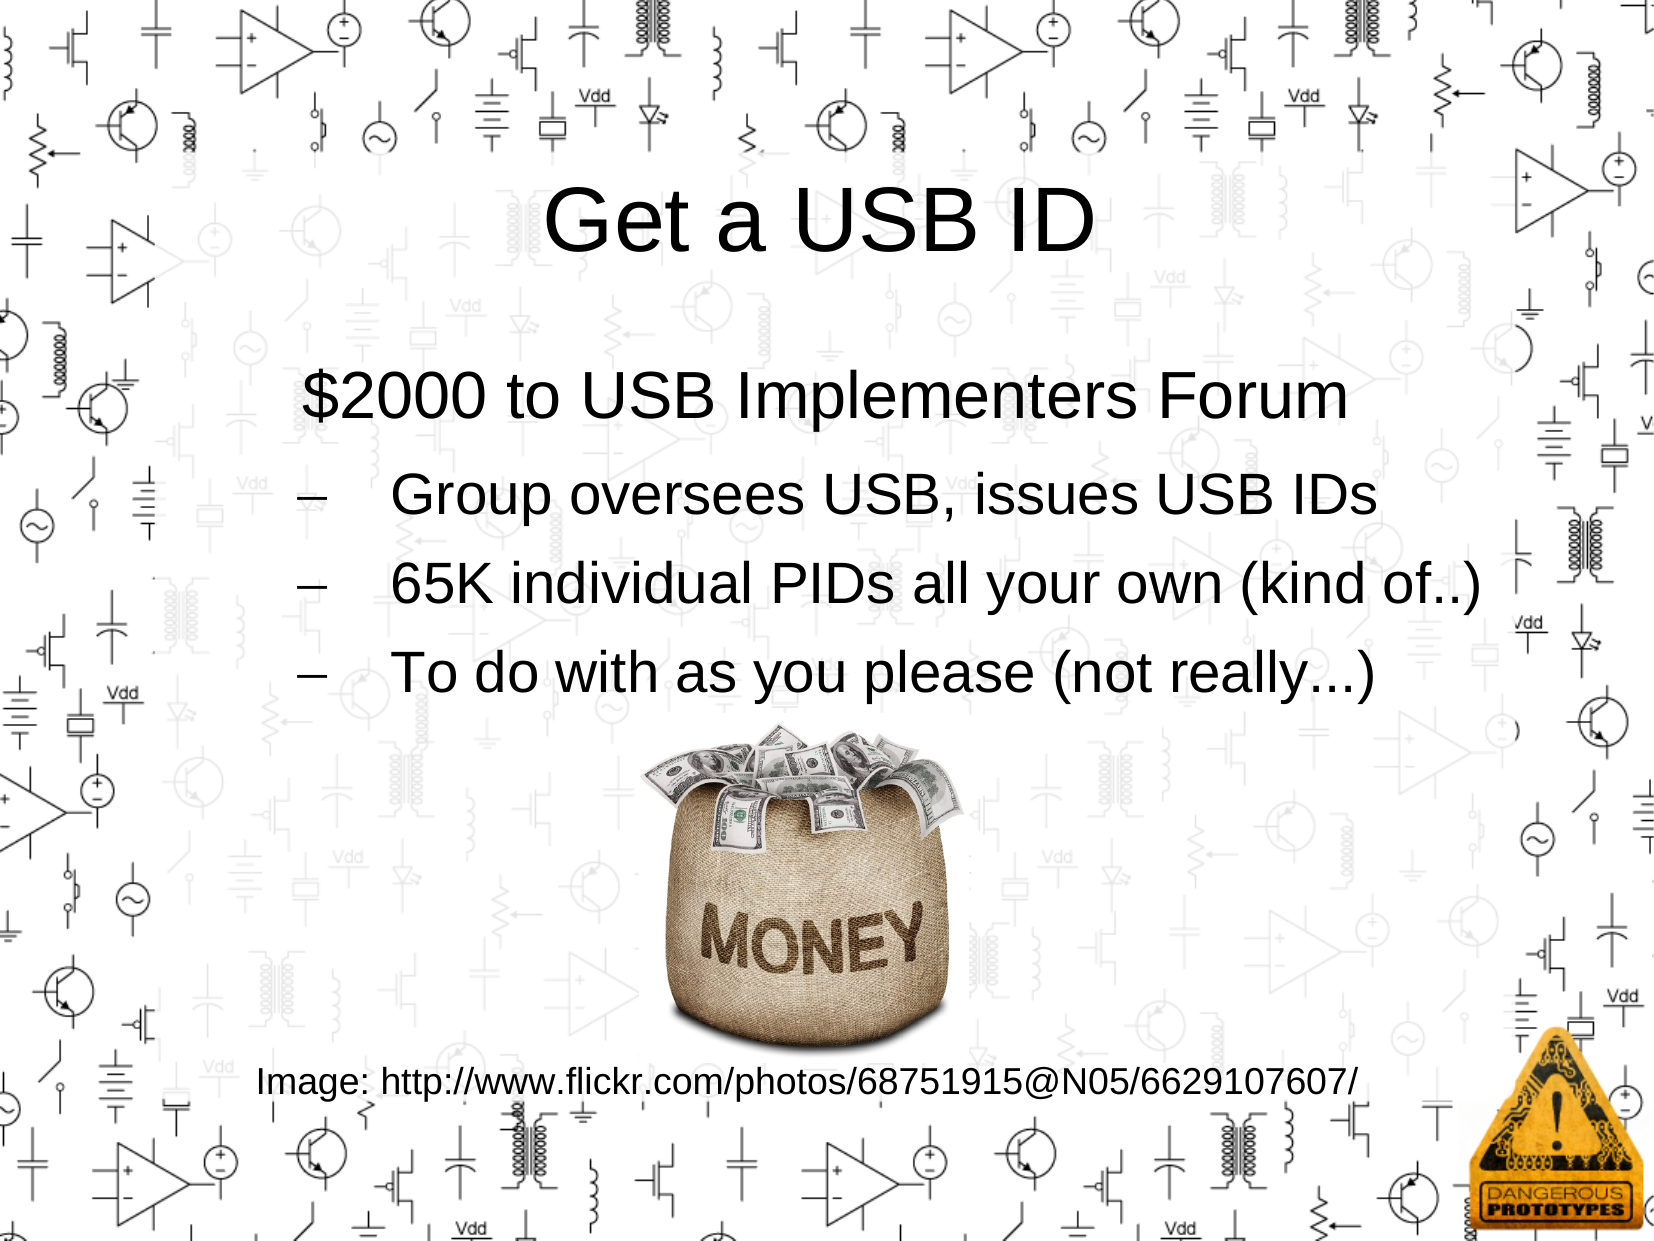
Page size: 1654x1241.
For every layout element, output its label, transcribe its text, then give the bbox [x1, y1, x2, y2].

text_box Get a USB ID [135, 125, 1506, 318]
text_box Image: http://www.flickr.com/photos/68751915@N05/6629107607/ [240, 1053, 1402, 1111]
text_box $2000 to USB Implementers Forum Group oversees USB, issues USB IDs 65K individual PIDs all your own (kind of..) To do with as you please (not really...) [147, 354, 1506, 1053]
picture [0, 0, 1654, 1241]
